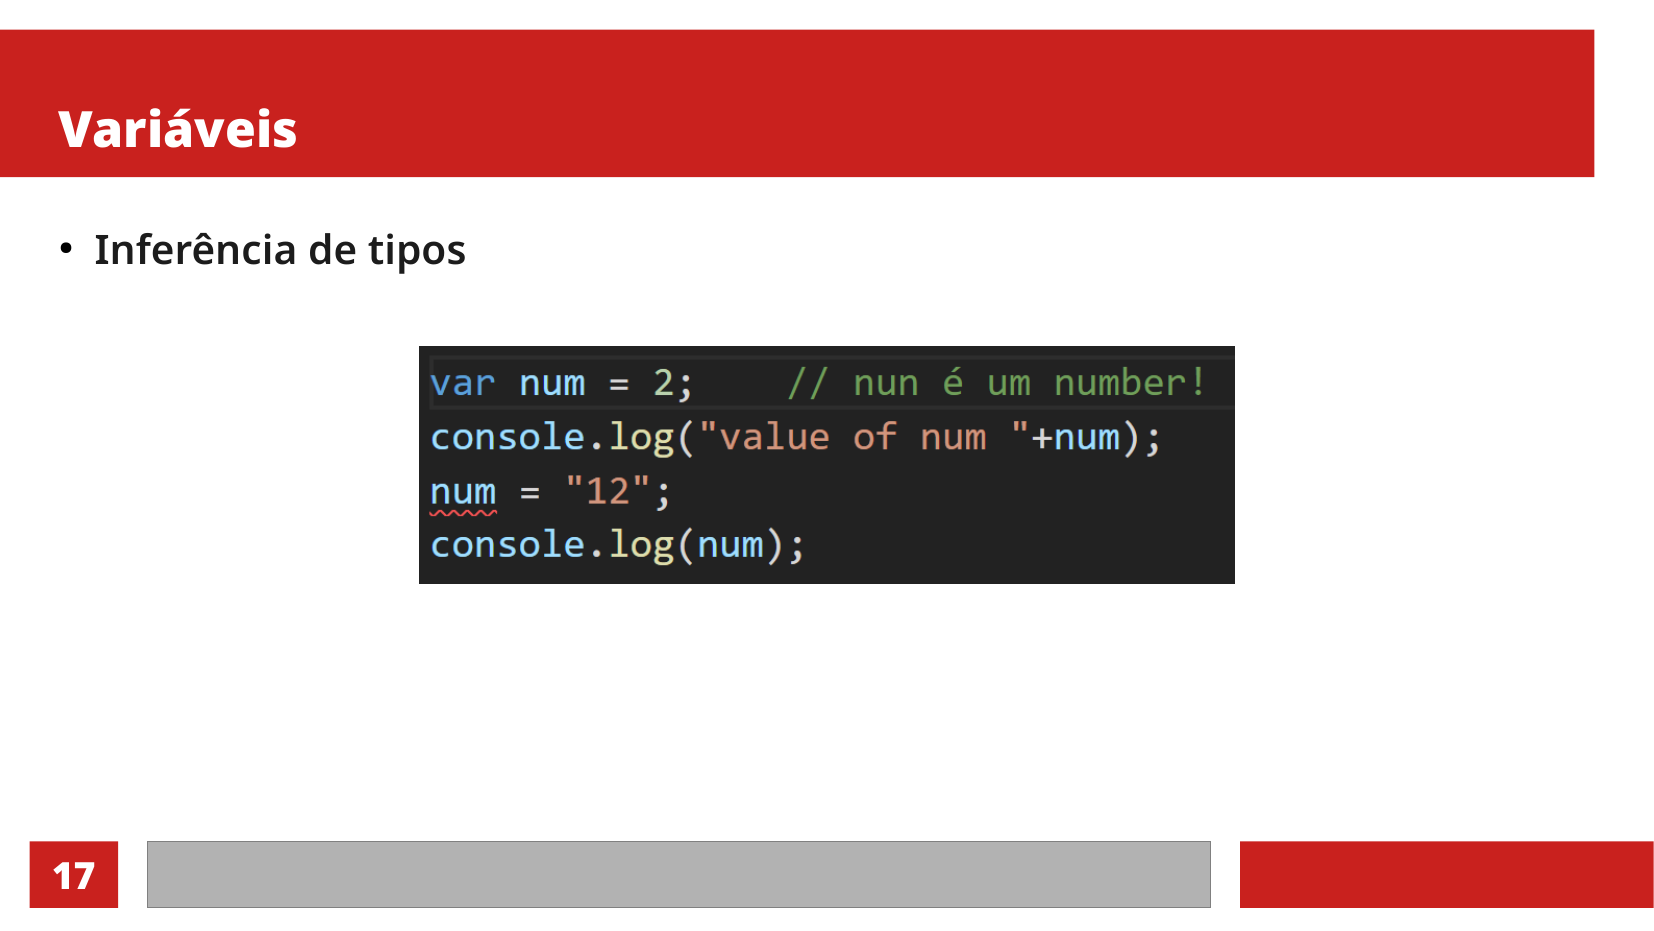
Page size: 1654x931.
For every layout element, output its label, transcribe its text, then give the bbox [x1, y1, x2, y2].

list Inferência de tipos [59, 221, 1565, 798]
picture [419, 346, 1235, 584]
title Variáveis [59, 44, 1595, 163]
